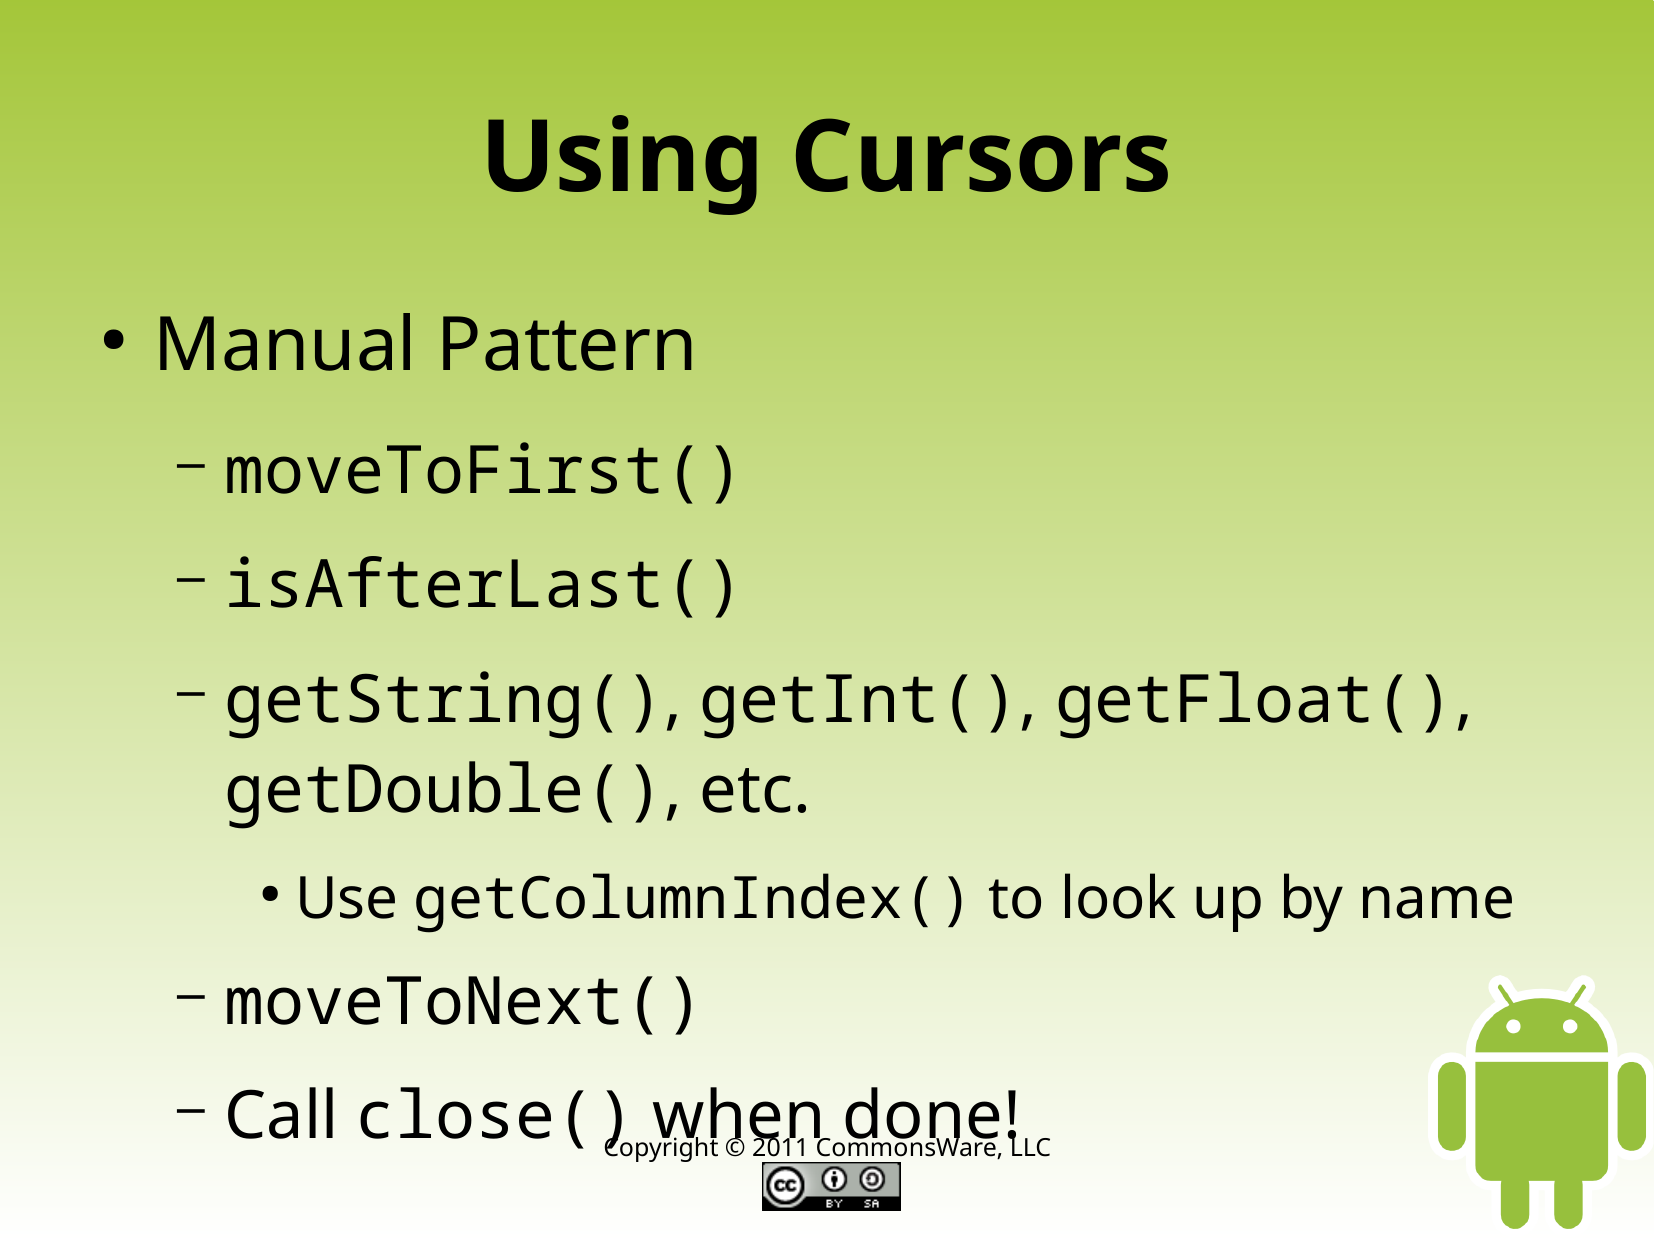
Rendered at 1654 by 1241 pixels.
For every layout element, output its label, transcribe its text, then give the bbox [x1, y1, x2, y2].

picture [762, 1162, 901, 1211]
title Using Cursors [82, 49, 1571, 257]
list Manual Pattern moveToFirst() isAfterLast() getString(), getInt(), getFloat(), getDouble(), etc. Use getColumnIndex() to look up by name moveToNext() Call close() when done! [82, 290, 1538, 1088]
picture [1428, 975, 1654, 1238]
